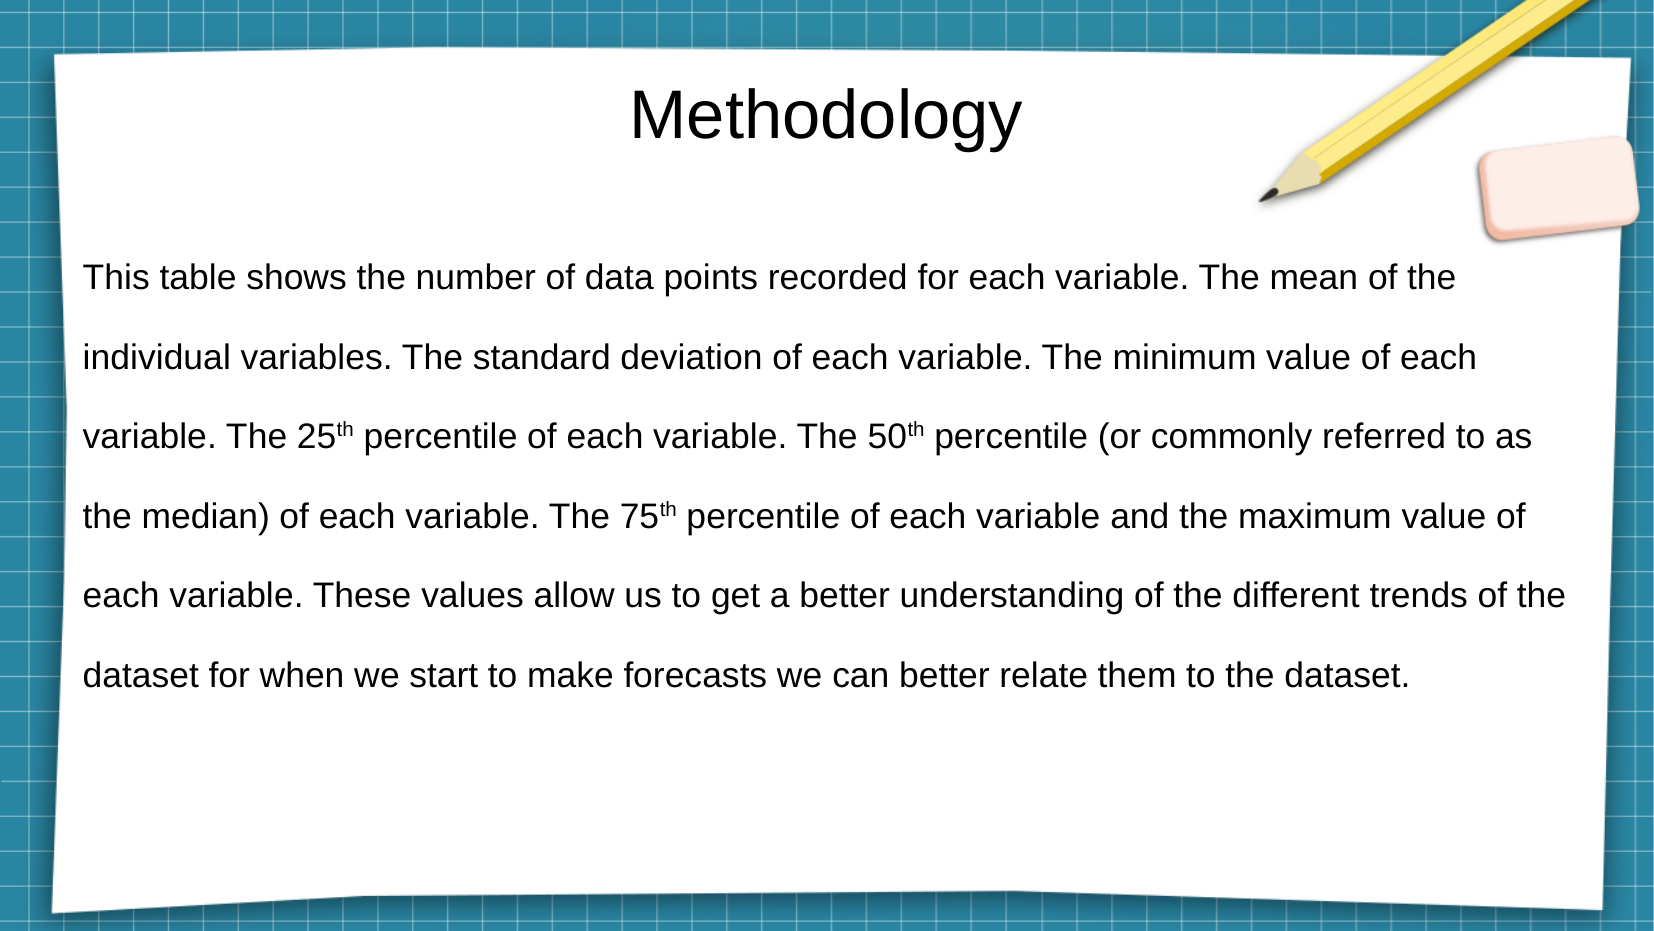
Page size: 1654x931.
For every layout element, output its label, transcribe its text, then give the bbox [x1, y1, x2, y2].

picture [0, 0, 1654, 931]
title Methodology [82, 37, 1571, 193]
list This table shows the number of data points recorded for each variable. The mean of the individual variables. The standard deviation of each variable. The minimum value of each variable. The 25th percentile of each variable. The 50th percentile (or commonly referred to as the median) of each variable. The 75th percentile of each variable and the maximum value of each variable. These values allow us to get a better understanding of the different trends of the dataset for when we start to make forecasts we can better relate them to the dataset. [82, 217, 1571, 758]
